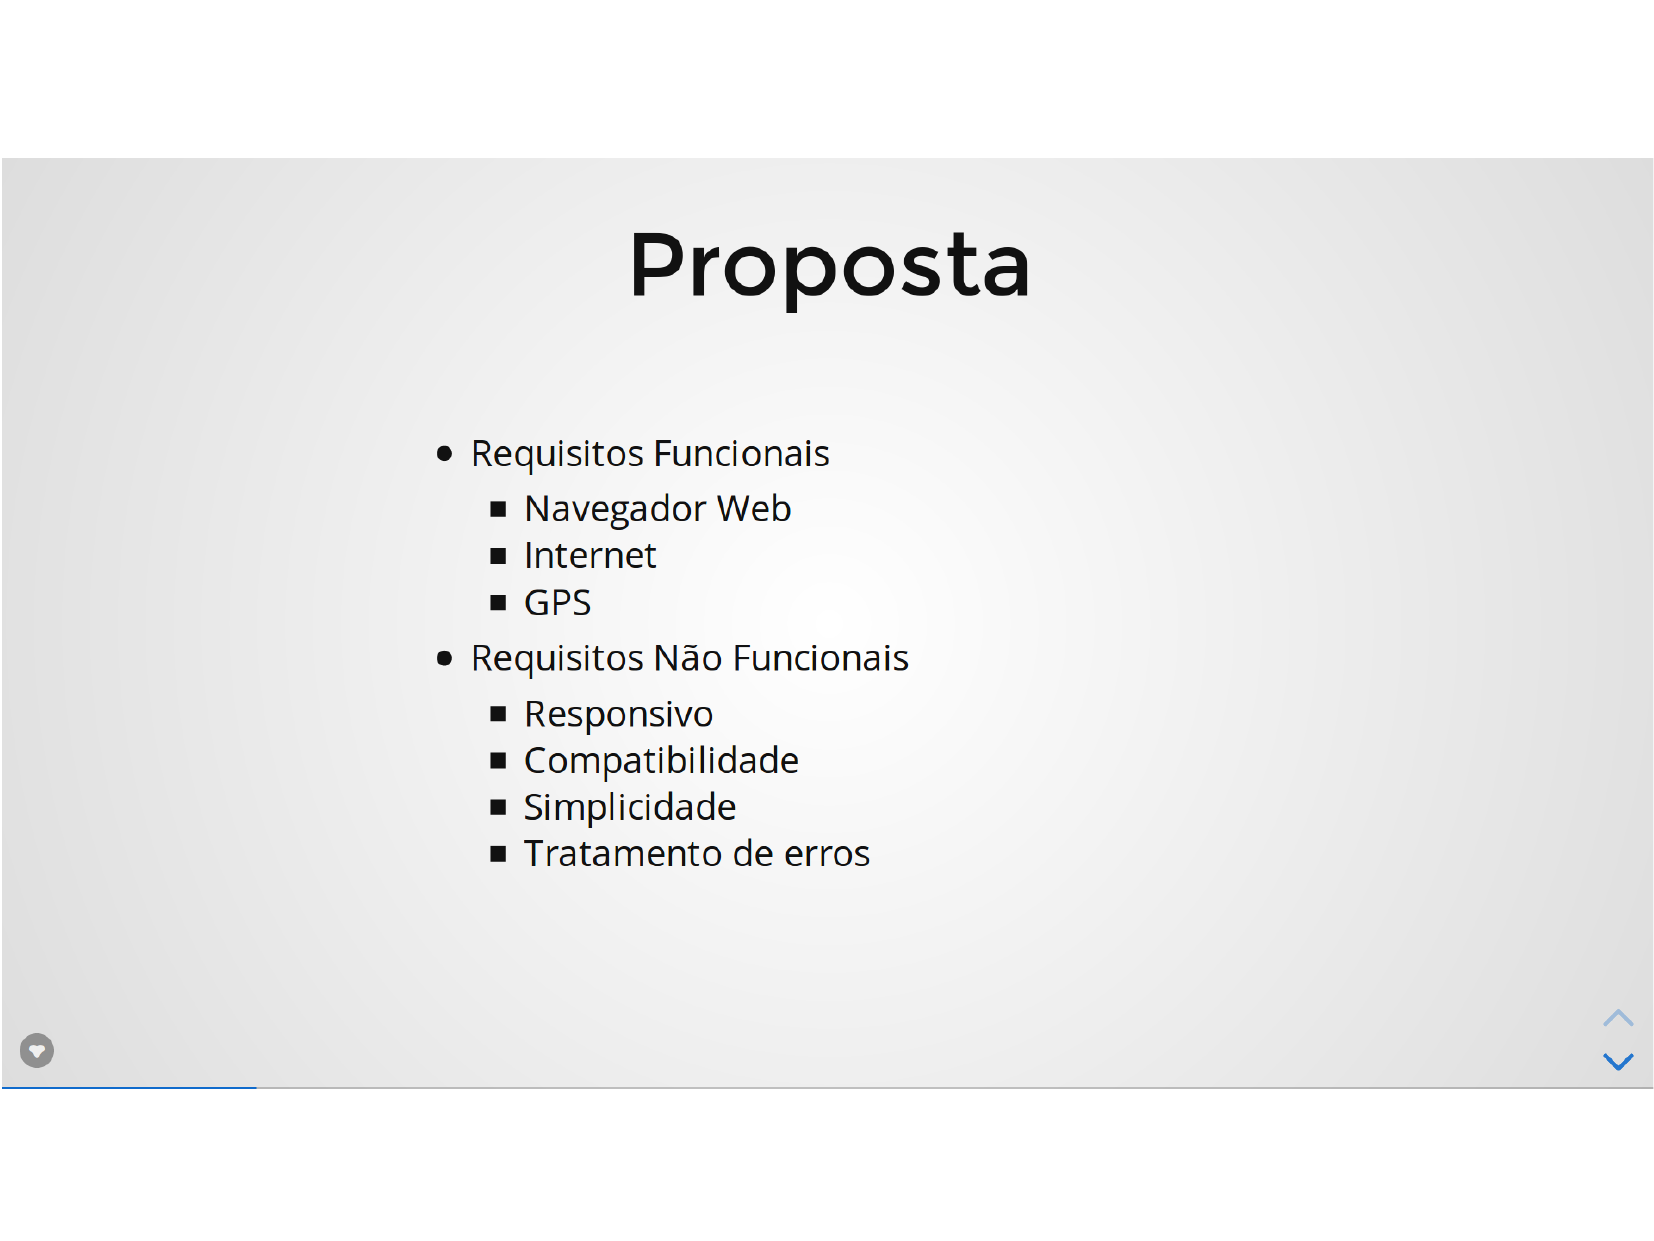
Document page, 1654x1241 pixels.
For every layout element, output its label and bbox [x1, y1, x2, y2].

picture [2, 158, 1654, 1089]
